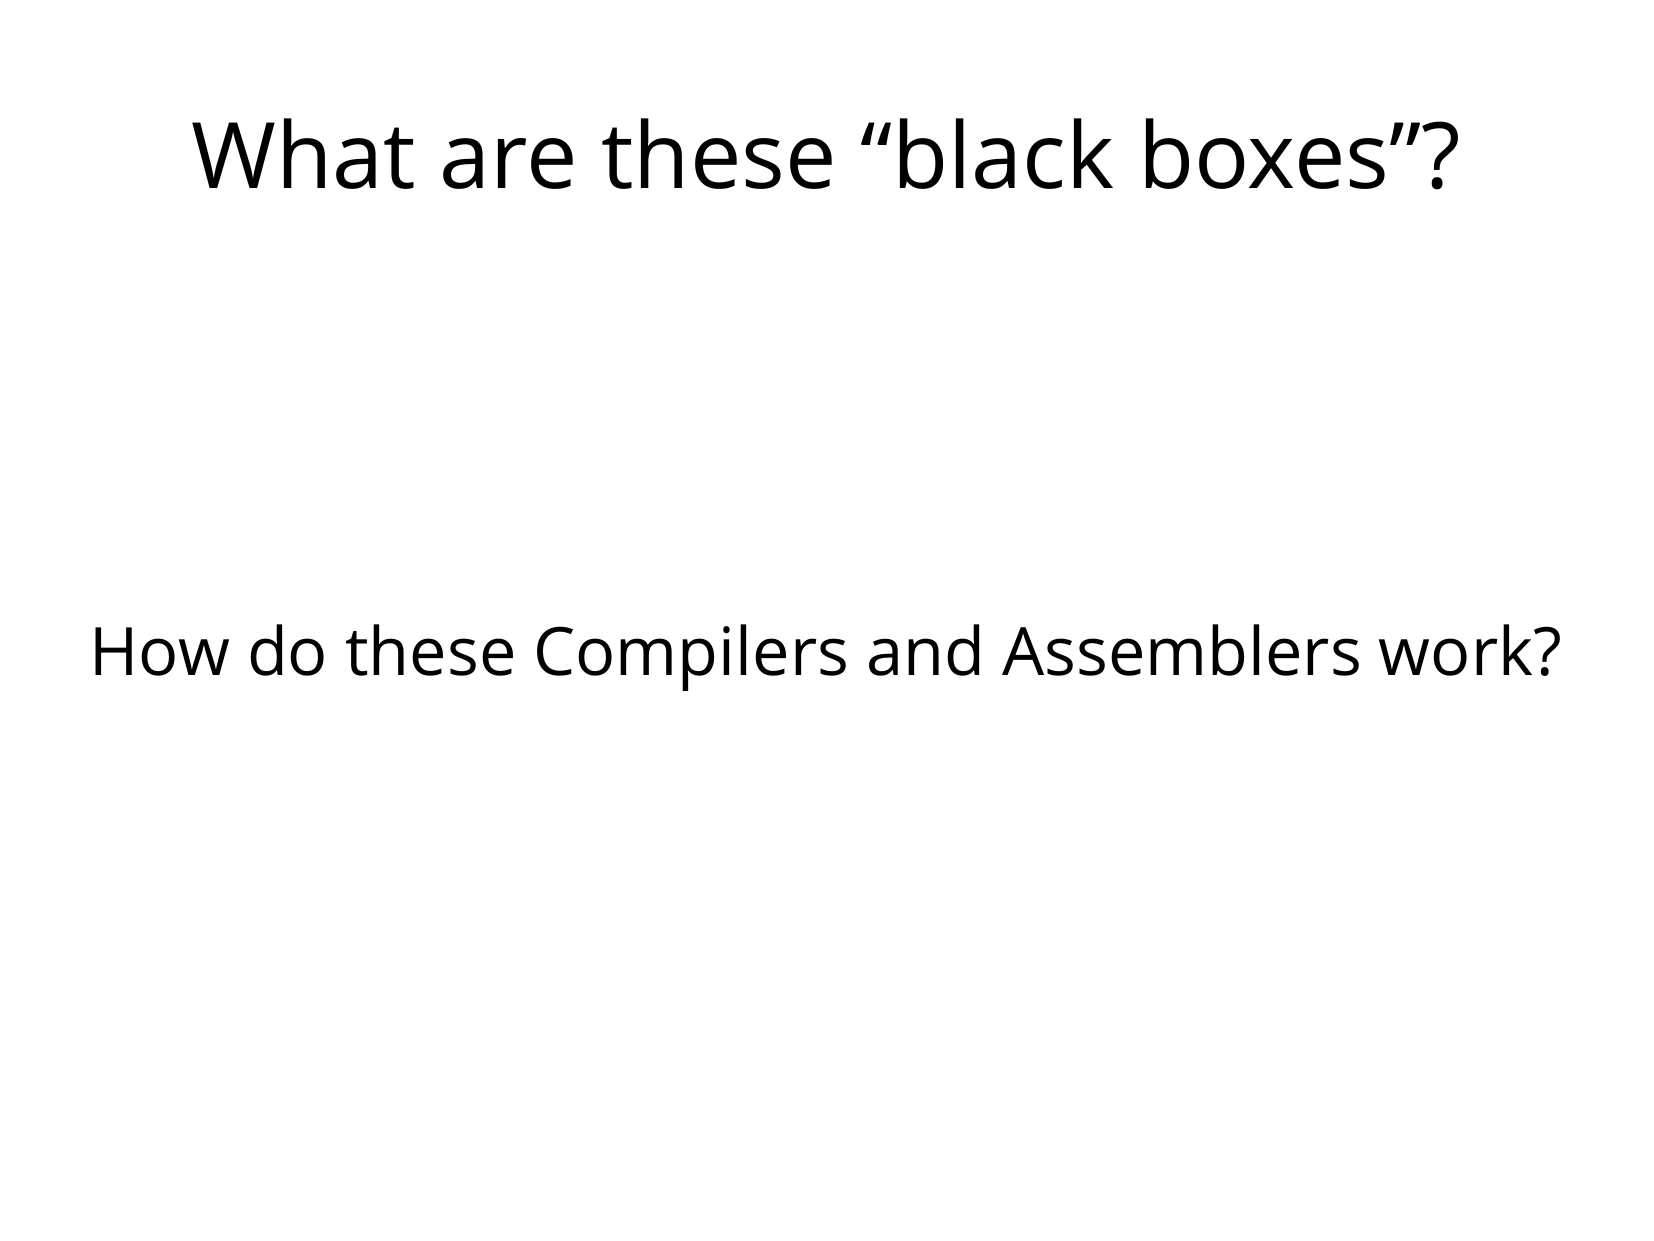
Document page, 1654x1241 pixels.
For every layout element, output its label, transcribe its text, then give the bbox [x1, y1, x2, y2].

subtitle How do these Compilers and Assemblers work? [82, 290, 1571, 1010]
title What are these “black boxes”? [82, 49, 1571, 257]
